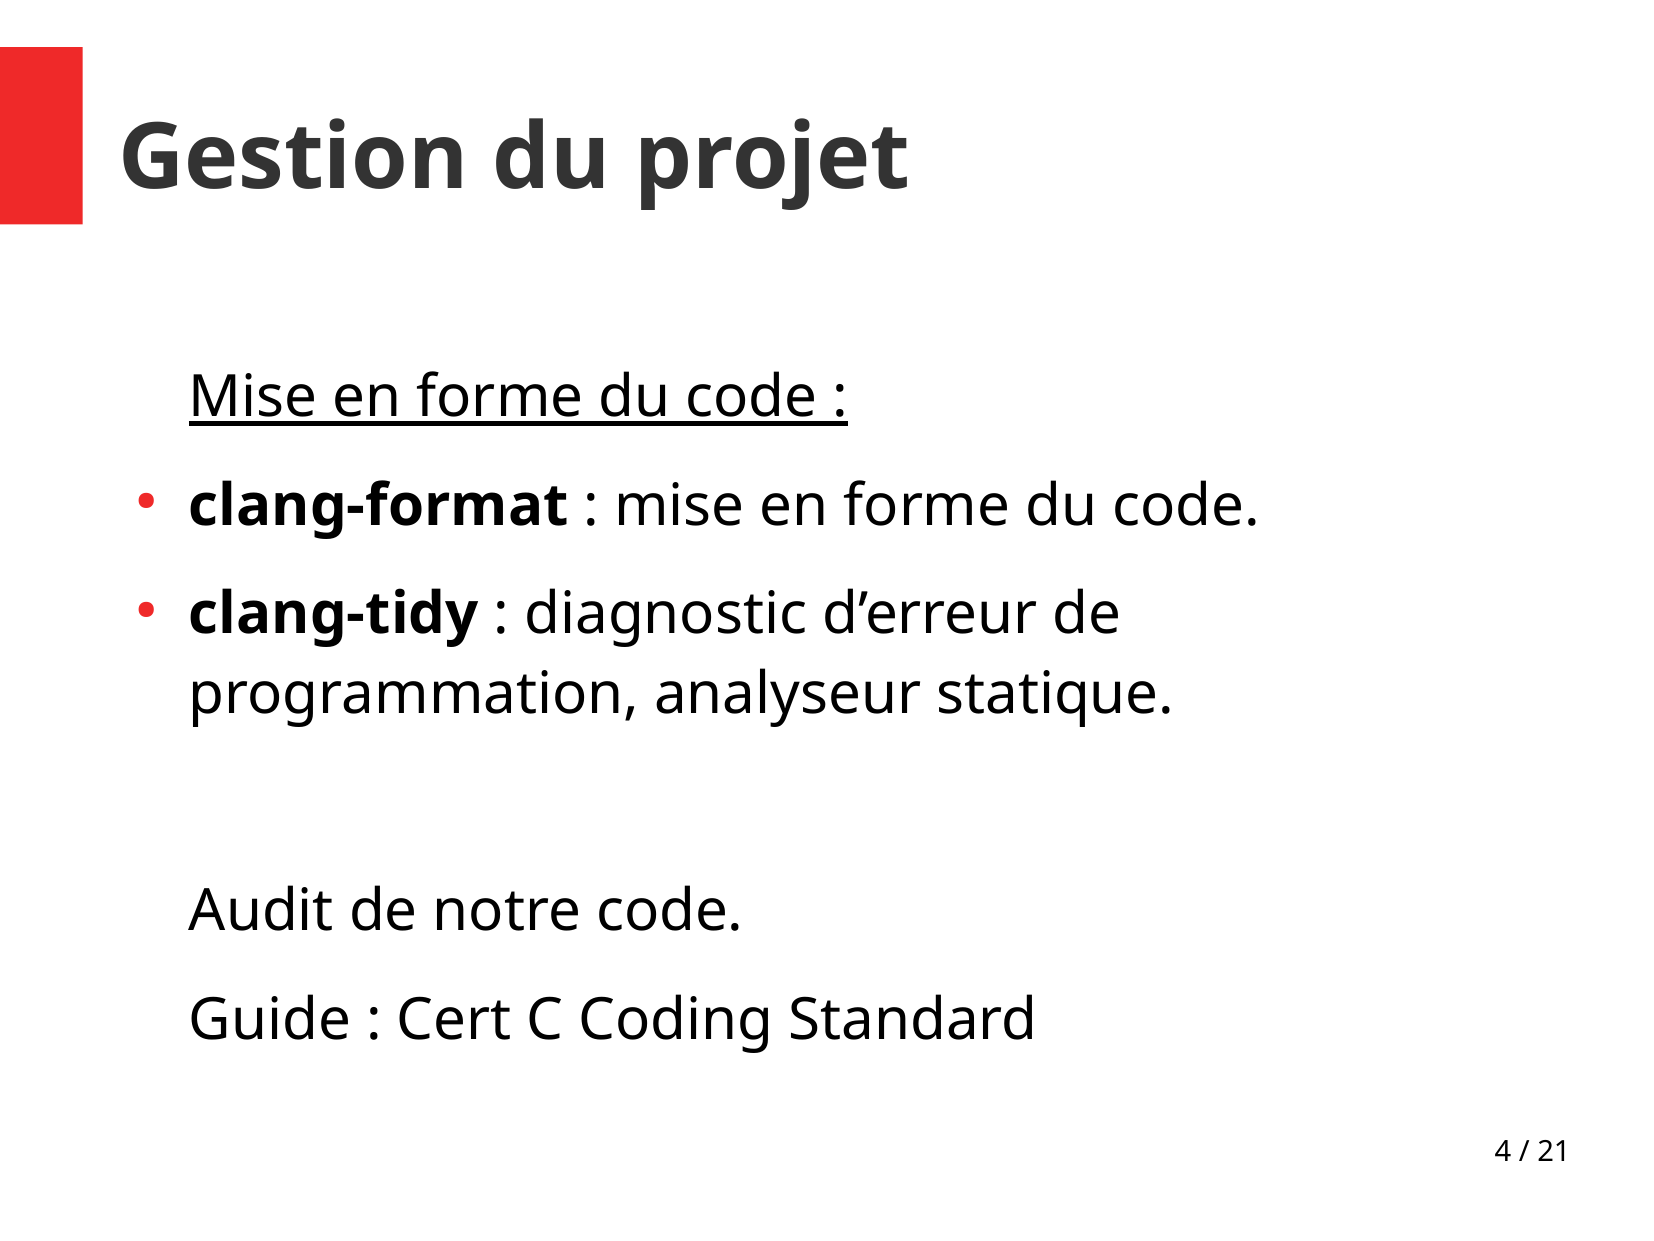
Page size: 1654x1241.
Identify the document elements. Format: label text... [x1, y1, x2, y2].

title Gestion du projet [118, 49, 1571, 257]
list Mise en forme du code : clang-format : mise en forme du code. clang-tidy : diagnostic d’erreur de programmation, analyseur statique. Audit de notre code. Guide : Cert C Coding Standard [118, 354, 1536, 1074]
